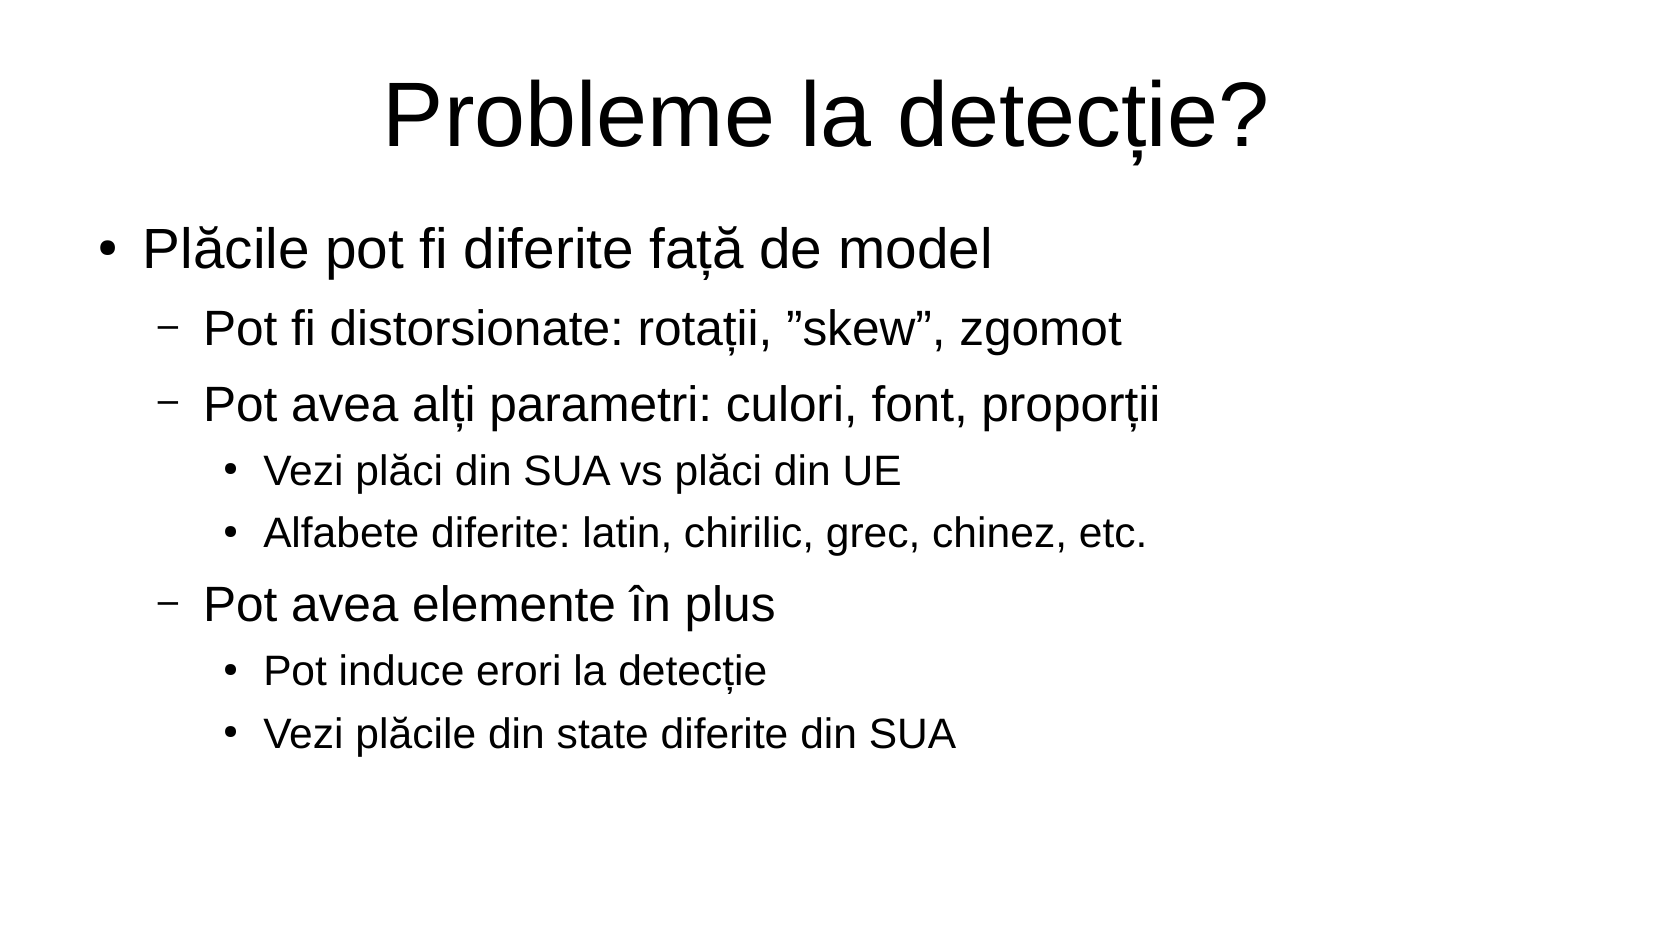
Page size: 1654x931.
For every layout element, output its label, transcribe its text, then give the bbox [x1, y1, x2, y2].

list Plăcile pot fi diferite față de model Pot fi distorsionate: rotații, ”skew”, zgomot Pot avea alți parametri: culori, font, proporții Vezi plăci din SUA vs plăci din UE Alfabete diferite: latin, chirilic, grec, chinez, etc. Pot avea elemente în plus Pot induce erori la detecție Vezi plăcile din state diferite din SUA [82, 217, 1571, 758]
title Probleme la detecție? [82, 37, 1571, 193]
